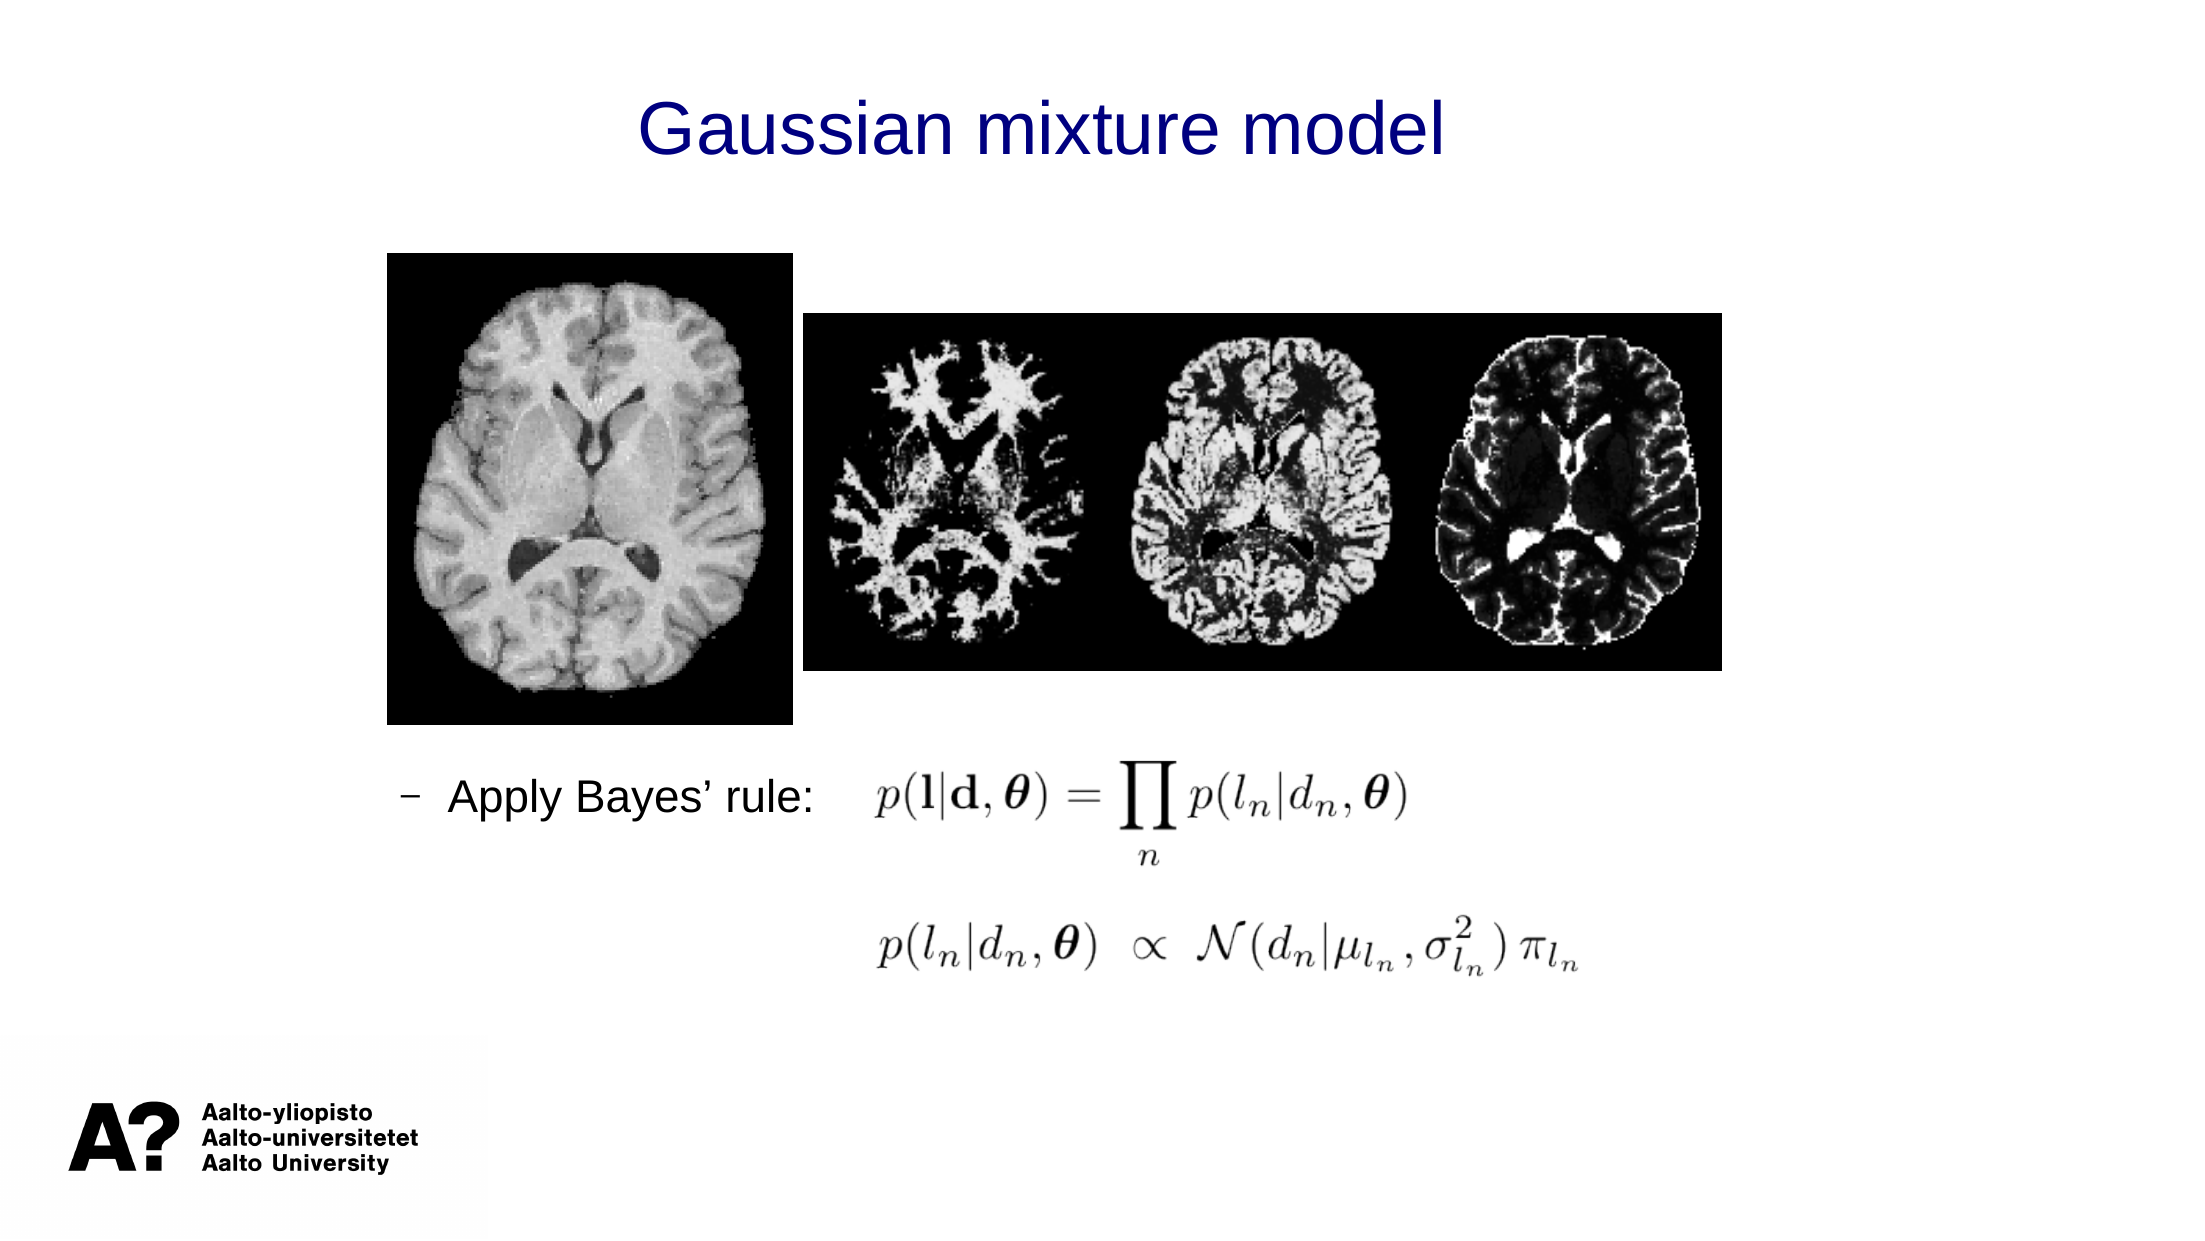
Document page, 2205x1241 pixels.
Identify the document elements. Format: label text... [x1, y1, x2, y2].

picture [0, 1035, 488, 1239]
text_box Apply Bayes’ rule: [311, 758, 1624, 1034]
picture [803, 313, 1722, 671]
picture [845, 896, 1599, 995]
title Gaussian mixture model [386, 65, 1699, 179]
picture [387, 253, 793, 725]
picture [861, 750, 1421, 875]
